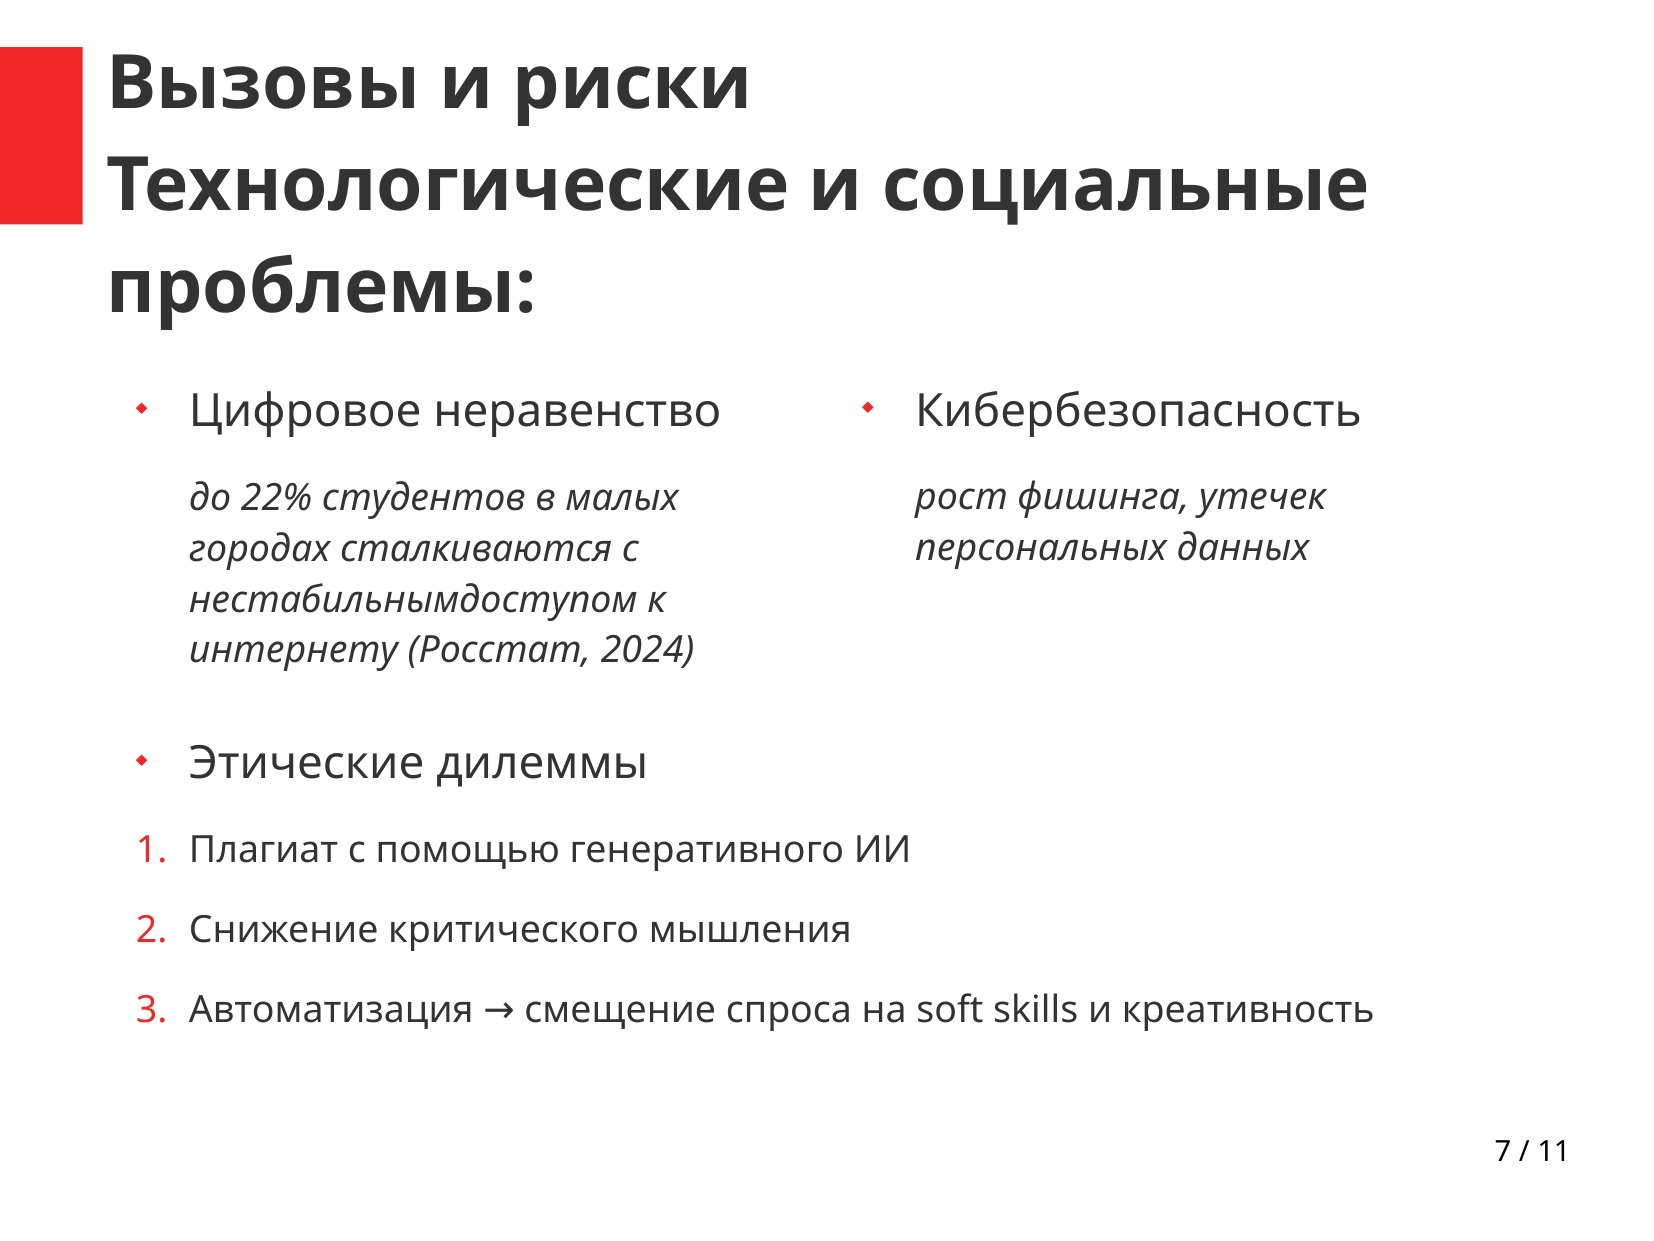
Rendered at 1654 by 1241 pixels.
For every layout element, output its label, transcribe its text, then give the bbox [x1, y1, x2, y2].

list Цифровое неравенство до 22% студентов в малых городах сталкиваются с нестабильнымдоступом к интернету (Росстат, 2024) [118, 377, 810, 722]
title Вызовы и риски Технологические и социальные проблемы: [106, 22, 1560, 341]
list Этические дилеммы Плагиат с помощью генеративного ИИ Снижение критического мышления Автоматизация → смещение спроса на soft skills и креативность [118, 730, 1536, 1074]
list Кибербезопасность рост фишинга, утечек персональных данных [844, 377, 1536, 721]
